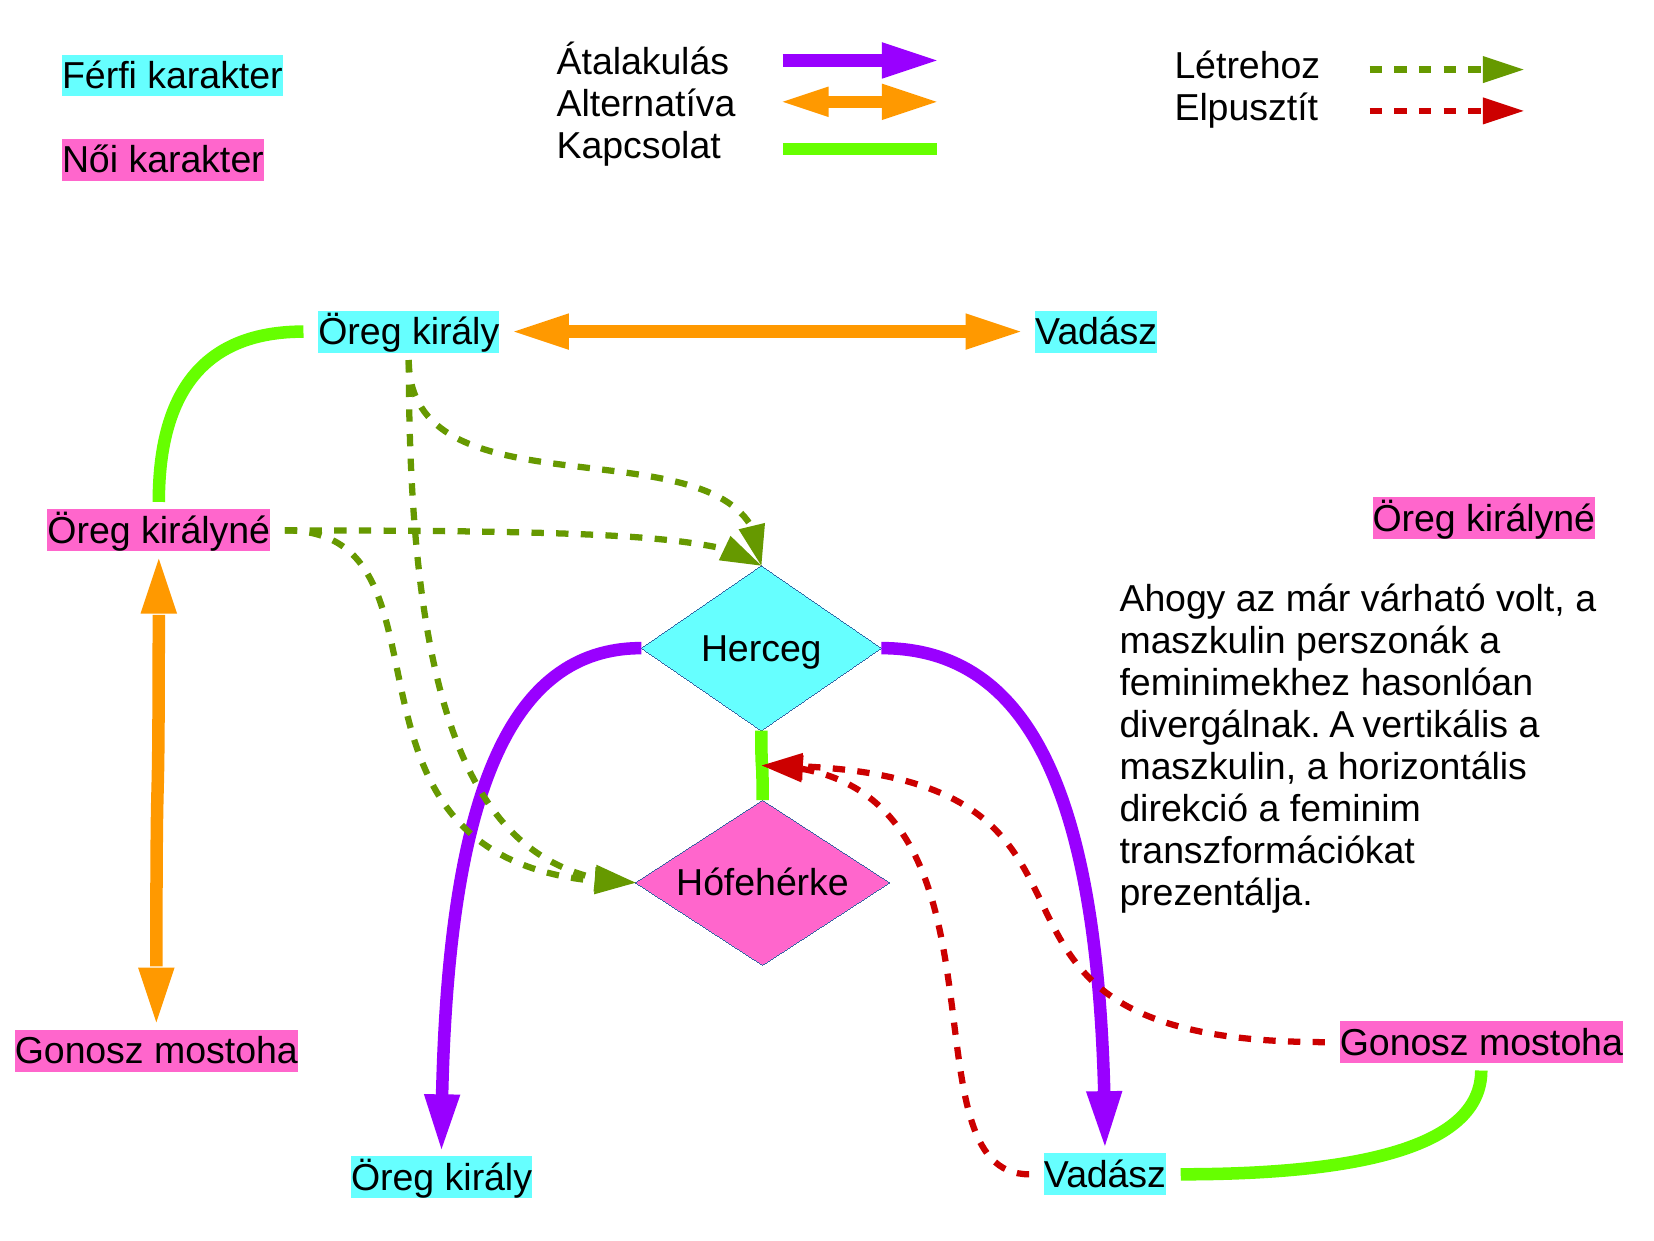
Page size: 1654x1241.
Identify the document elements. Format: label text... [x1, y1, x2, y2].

text_box Öreg királyné [32, 501, 285, 559]
text_box Hófehérke [635, 801, 890, 966]
text_box Gonosz mostoha [0, 1022, 313, 1080]
text_box Öreg király [336, 1149, 547, 1206]
text_box Öreg király [303, 303, 515, 361]
text_box Ahogy az már várható volt, a maszkulin perszonák a feminimekhez hasonlóan divergálnak. A vertikális a maszkulin, a horizontális direkció a feminim transzformációkat prezentálja. [1104, 570, 1615, 1006]
text_box Herceg [642, 566, 881, 730]
text_box Vadász [1020, 303, 1172, 361]
text_box Átalakulás Alternatíva Kapcsolat [541, 33, 751, 174]
text_box Vadász [1029, 1145, 1181, 1203]
text_box Férfi karakter Női karakter [47, 47, 298, 189]
text_box Öreg királyné [1357, 490, 1610, 547]
text_box Gonosz mostoha [1324, 1013, 1638, 1071]
text_box Létrehoz Elpusztít [1159, 36, 1336, 136]
